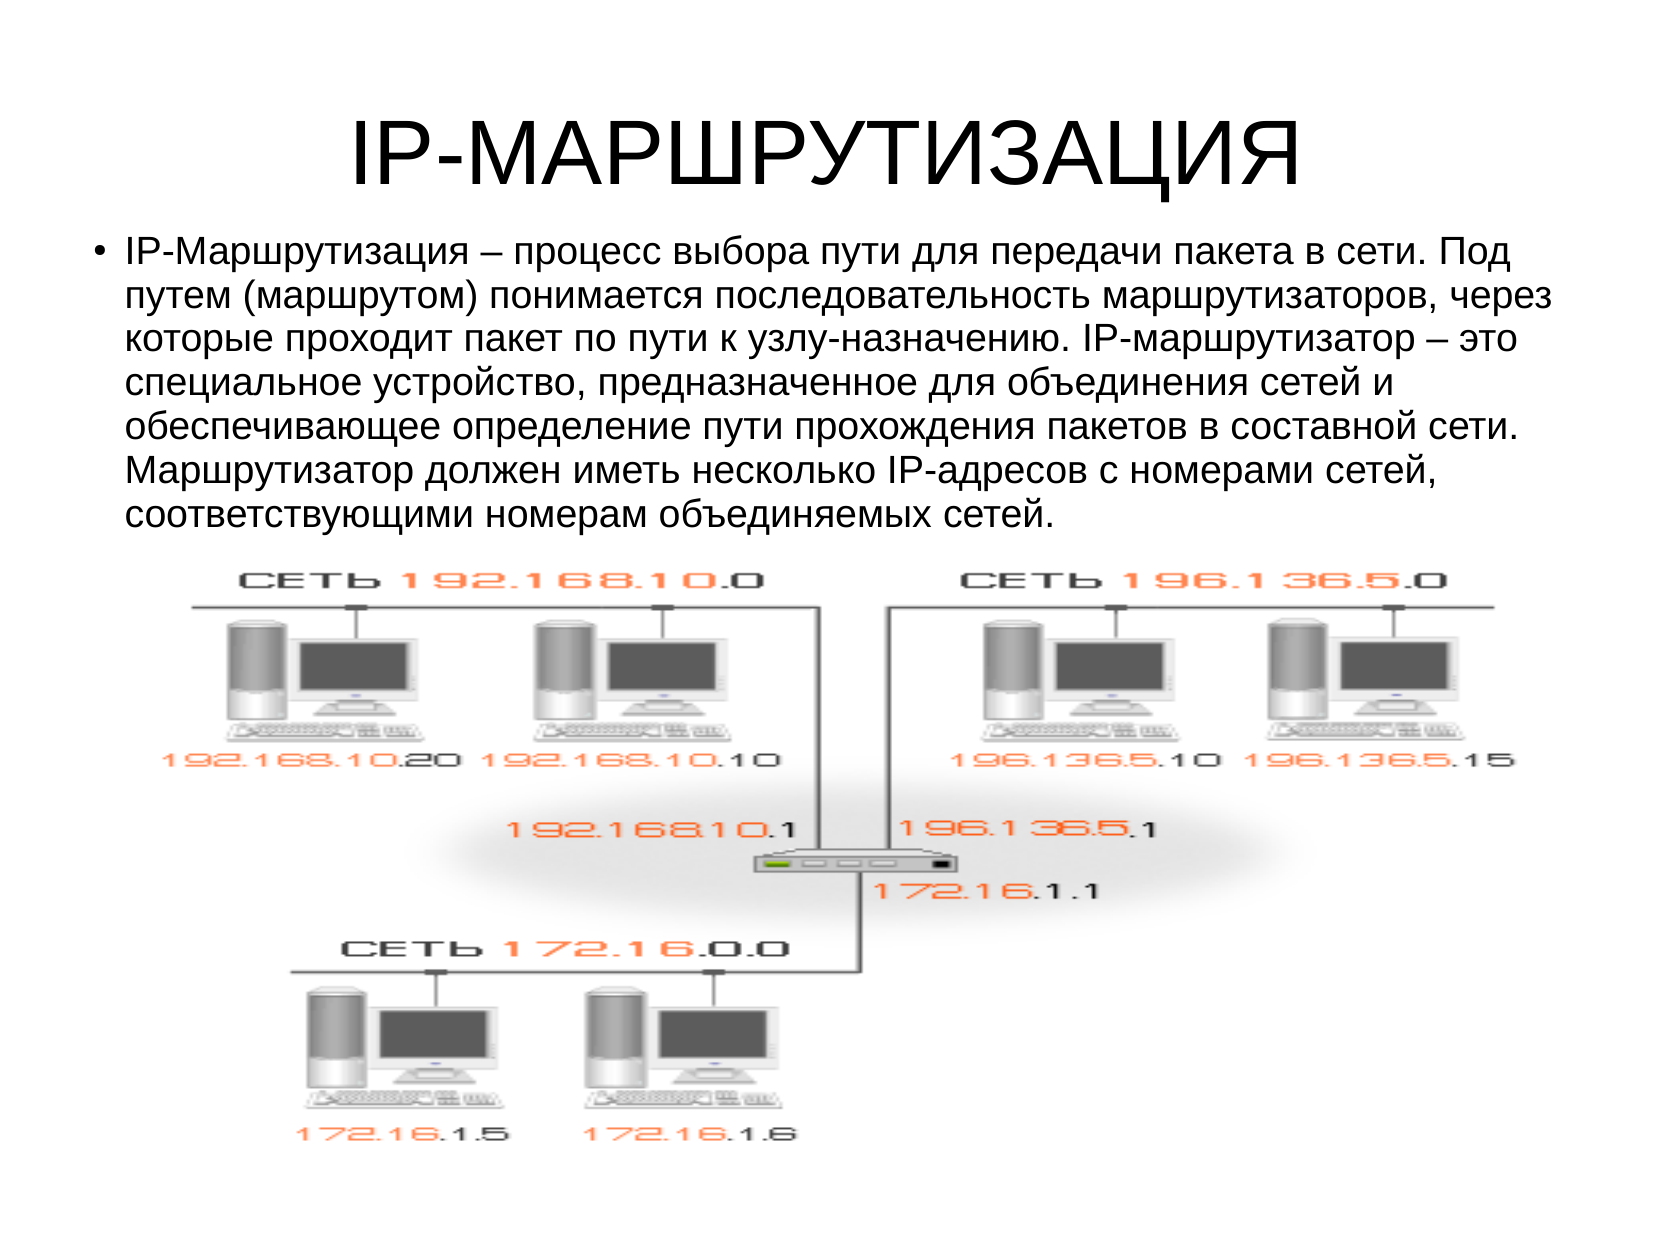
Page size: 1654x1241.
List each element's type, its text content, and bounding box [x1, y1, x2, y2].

title IP-МАРШРУТИЗАЦИЯ [82, 49, 1571, 228]
picture [129, 555, 1572, 1167]
list IP-Маршрутизация – процесс выбора пути для передачи пакета в сети. Под путем (маршрутом) понимается последовательность маршрутизаторов, через которые проходит пакет по пути к узлу-назначению. IP-маршрутизатор – это специальное устройство, предназначенное для объединения сетей и обеспечивающее определение пути прохождения пакетов в составной сети. Маршрутизатор должен иметь несколько IP-адресов с номерами сетей, соответствующими номерам объединяемых сетей. [82, 228, 1583, 544]
